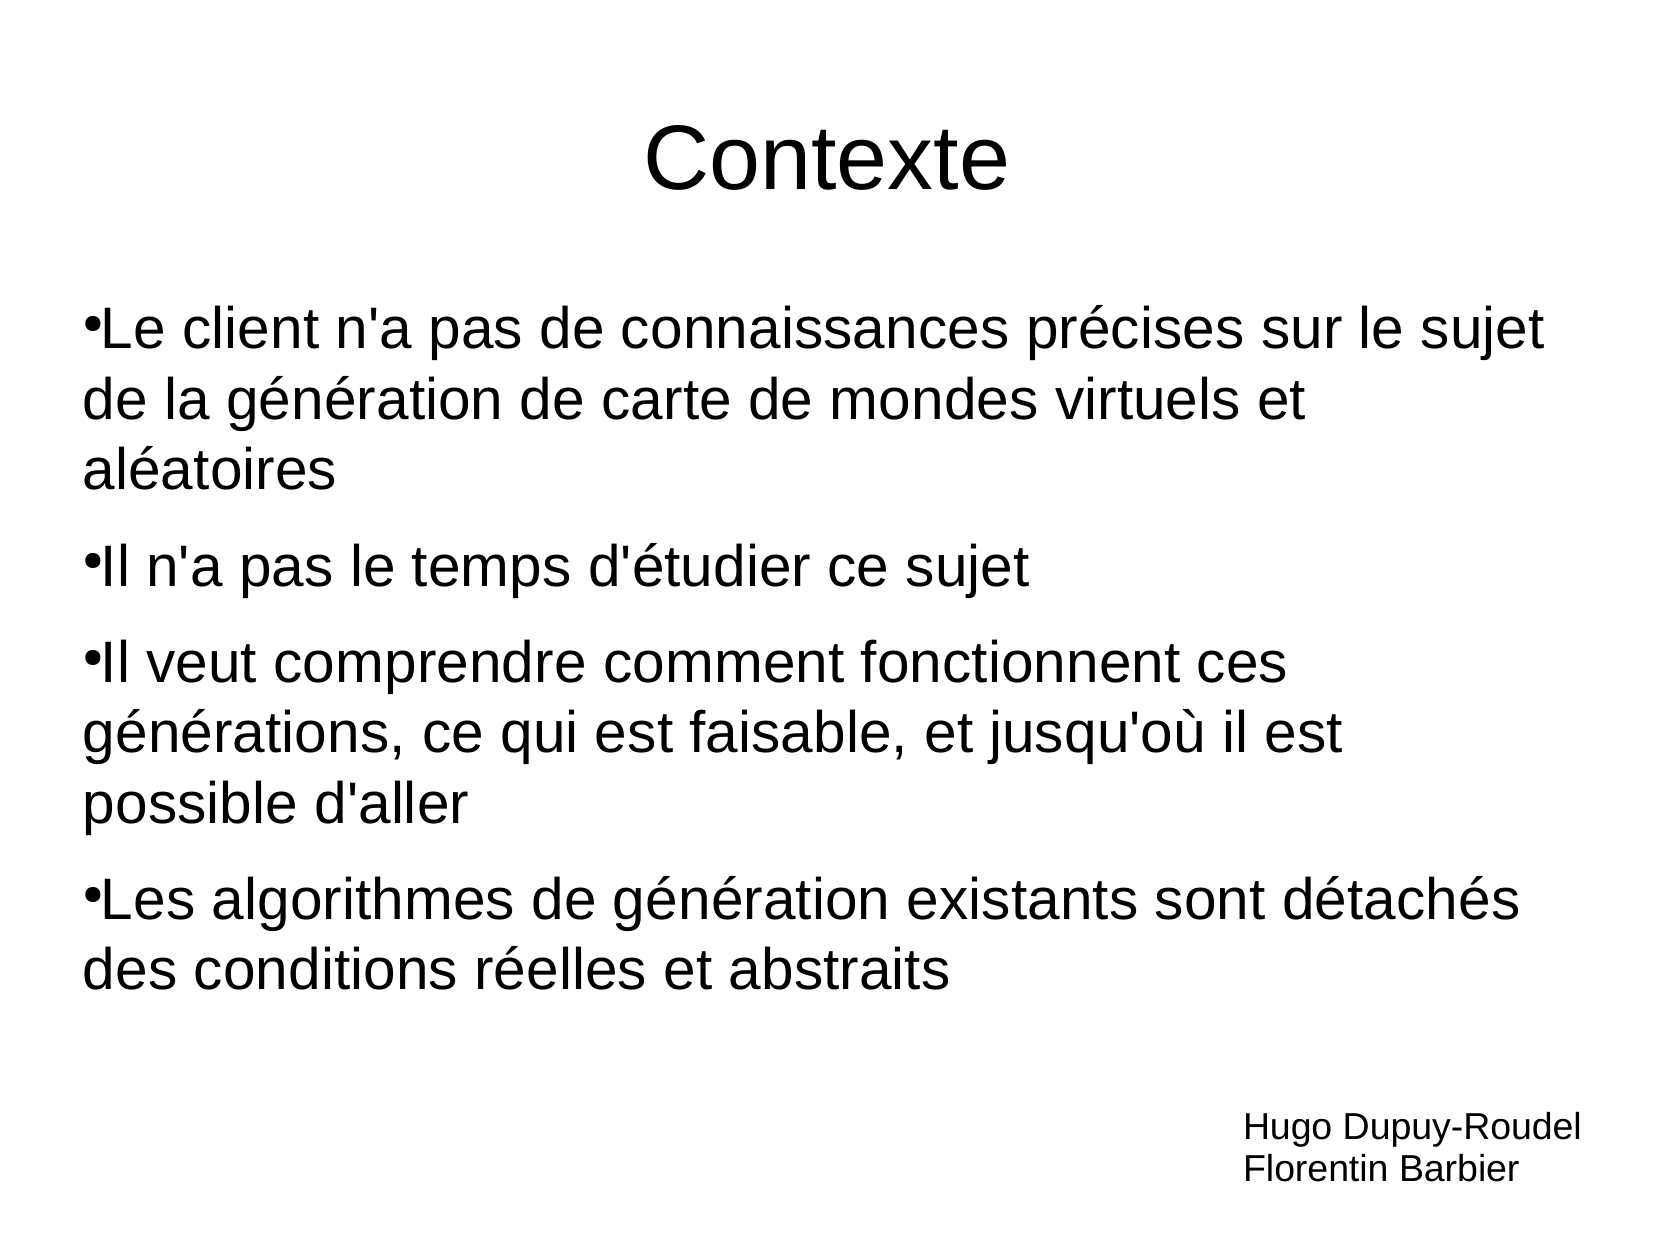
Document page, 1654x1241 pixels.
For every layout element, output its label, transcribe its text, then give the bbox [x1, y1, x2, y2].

list Le client n'a pas de connaissances précises sur le sujet de la génération de carte de mondes virtuels et aléatoires Il n'a pas le temps d'étudier ce sujet Il veut comprendre comment fonctionnent ces générations, ce qui est faisable, et jusqu'où il est possible d'aller Les algorithmes de génération existants sont détachés des conditions réelles et abstraits [82, 290, 1571, 1010]
title Contexte [82, 49, 1571, 257]
